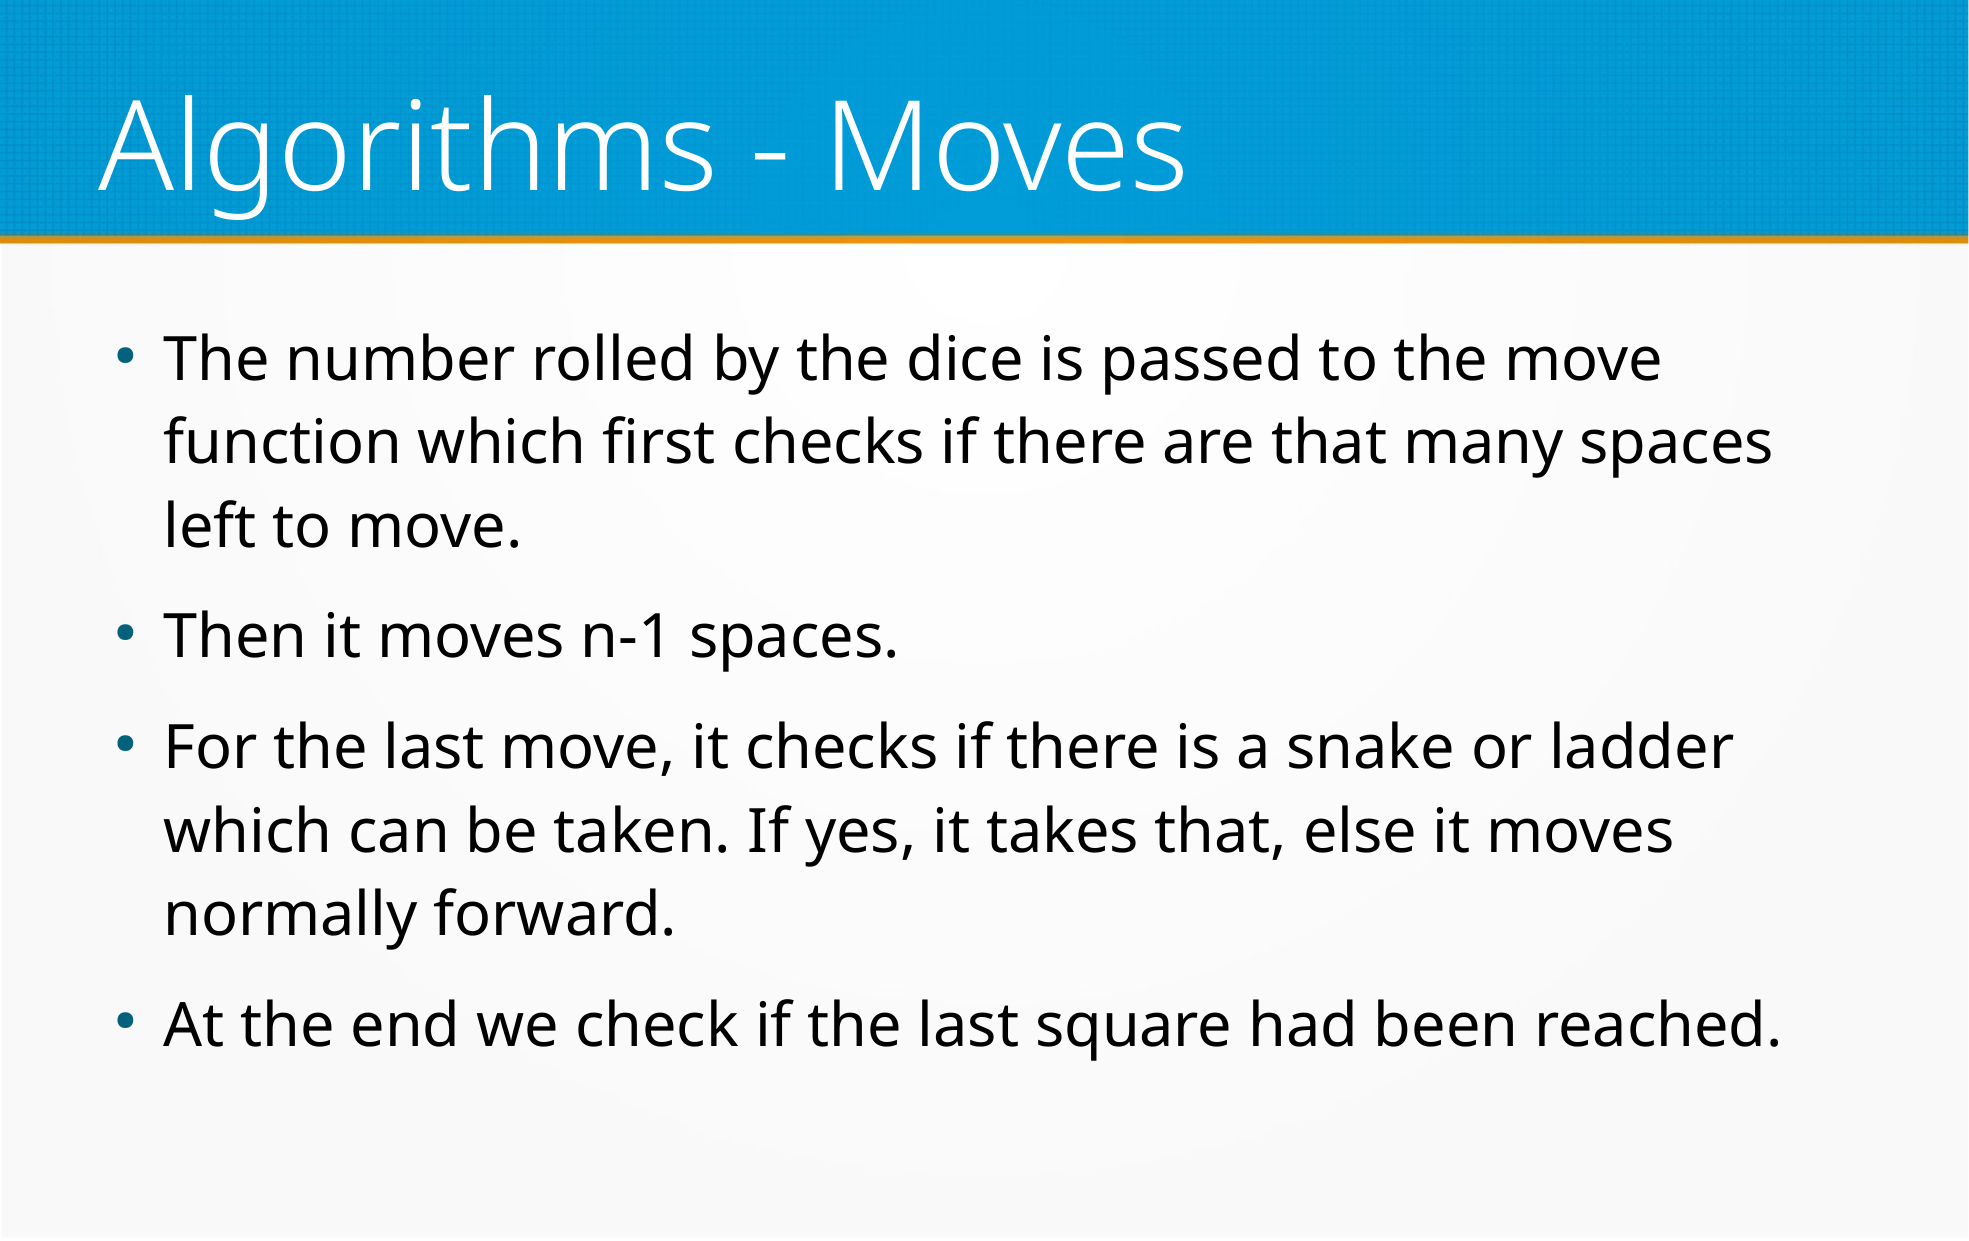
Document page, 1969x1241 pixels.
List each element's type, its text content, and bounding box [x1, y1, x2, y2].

picture [0, 233, 1969, 1241]
title Algorithms - Moves [98, 19, 1870, 227]
list The number rolled by the dice is passed to the move function which first checks if there are that many spaces left to move. Then it moves n-1 spaces. For the last move, it checks if there is a snake or ladder which can be taken. If yes, it takes that, else it moves normally forward. At the end we check if the last square had been reached. [98, 315, 1861, 1081]
